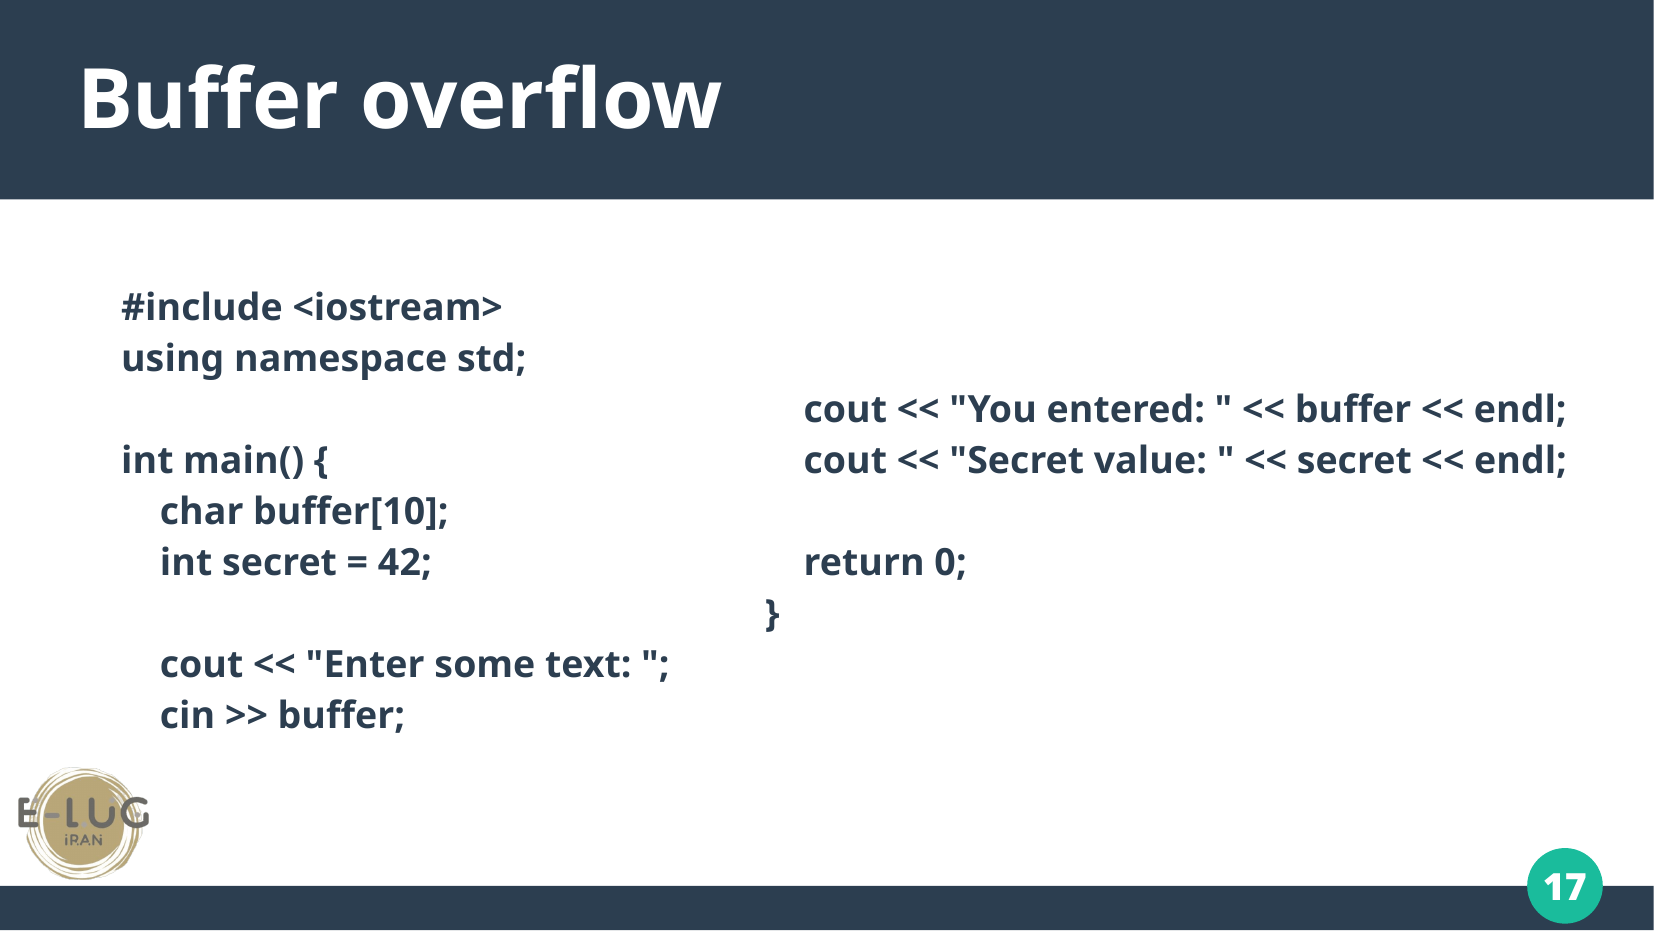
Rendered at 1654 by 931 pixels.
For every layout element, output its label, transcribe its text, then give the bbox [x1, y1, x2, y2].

picture [0, 749, 168, 901]
text_box #include <iostream> using namespace std; int main() { char buffer[10]; int secret = 42; cout << "Enter some text: "; cin >> buffer; [106, 272, 901, 901]
text_box cout << "You entered: " << buffer << endl; cout << "Secret value: " << secret << endl; return 0; } [750, 375, 1583, 645]
title Buffer overflow [77, 37, 1613, 156]
